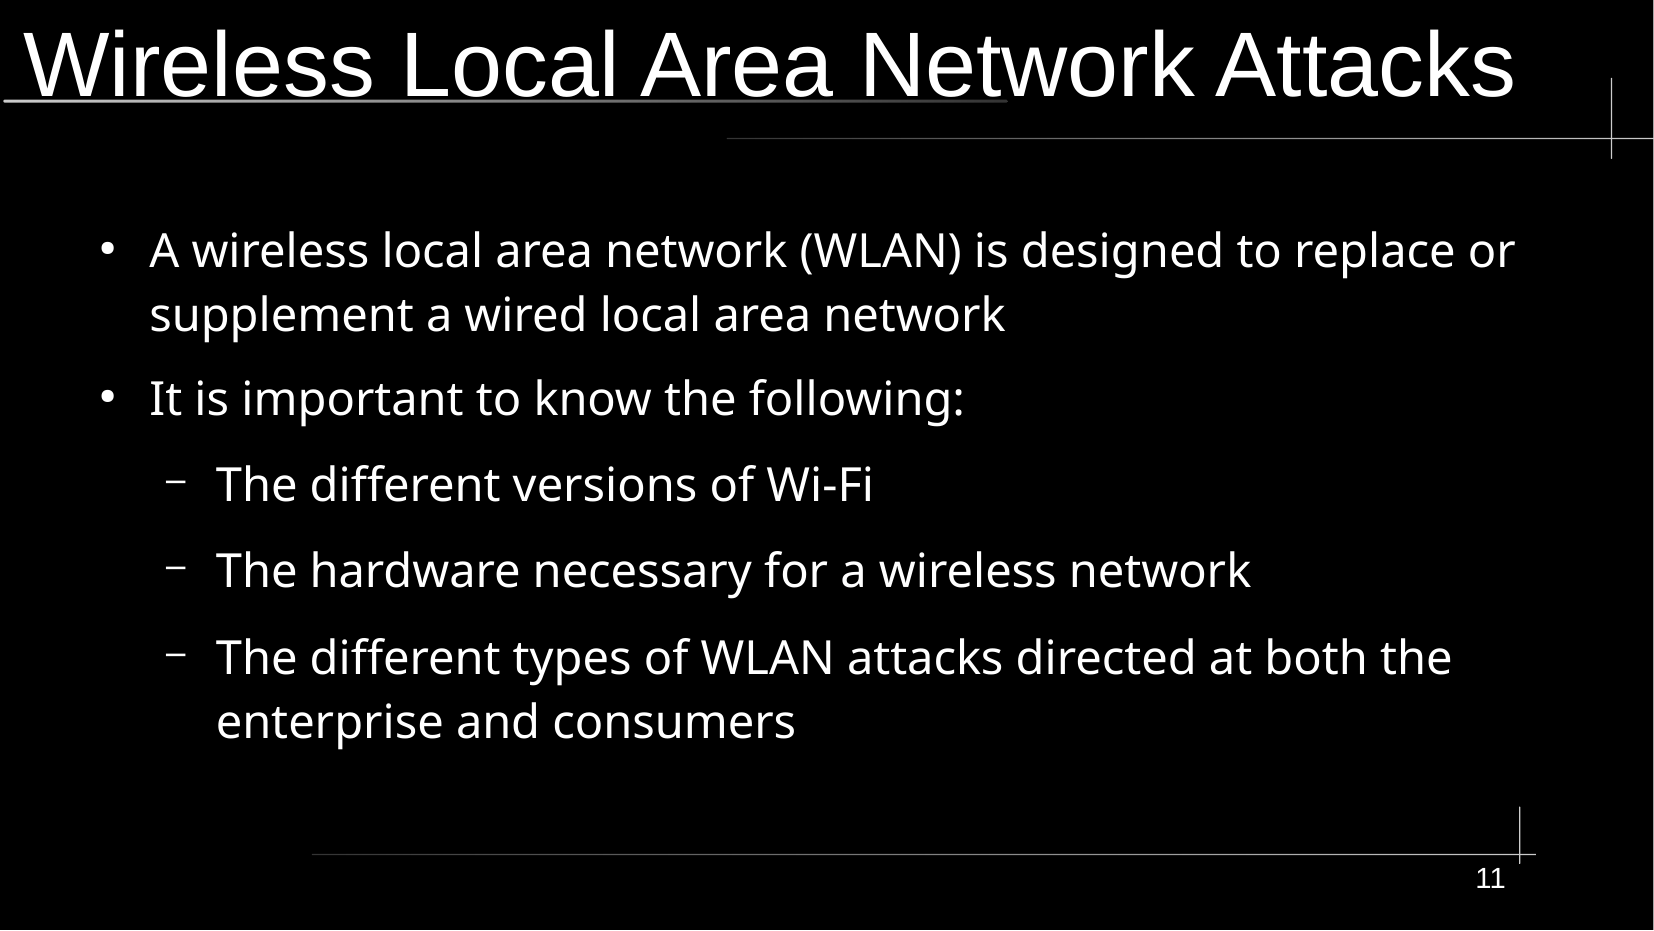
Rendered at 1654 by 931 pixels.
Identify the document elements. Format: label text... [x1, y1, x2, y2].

title Wireless Local Area Network Attacks [23, 11, 1589, 119]
list A wireless local area network (WLAN) is designed to replace or supplement a wired local area network It is important to know the following: The different versions of Wi-Fi The hardware necessary for a wireless network The different types of WLAN attacks directed at both the enterprise and consumers [82, 217, 1571, 758]
